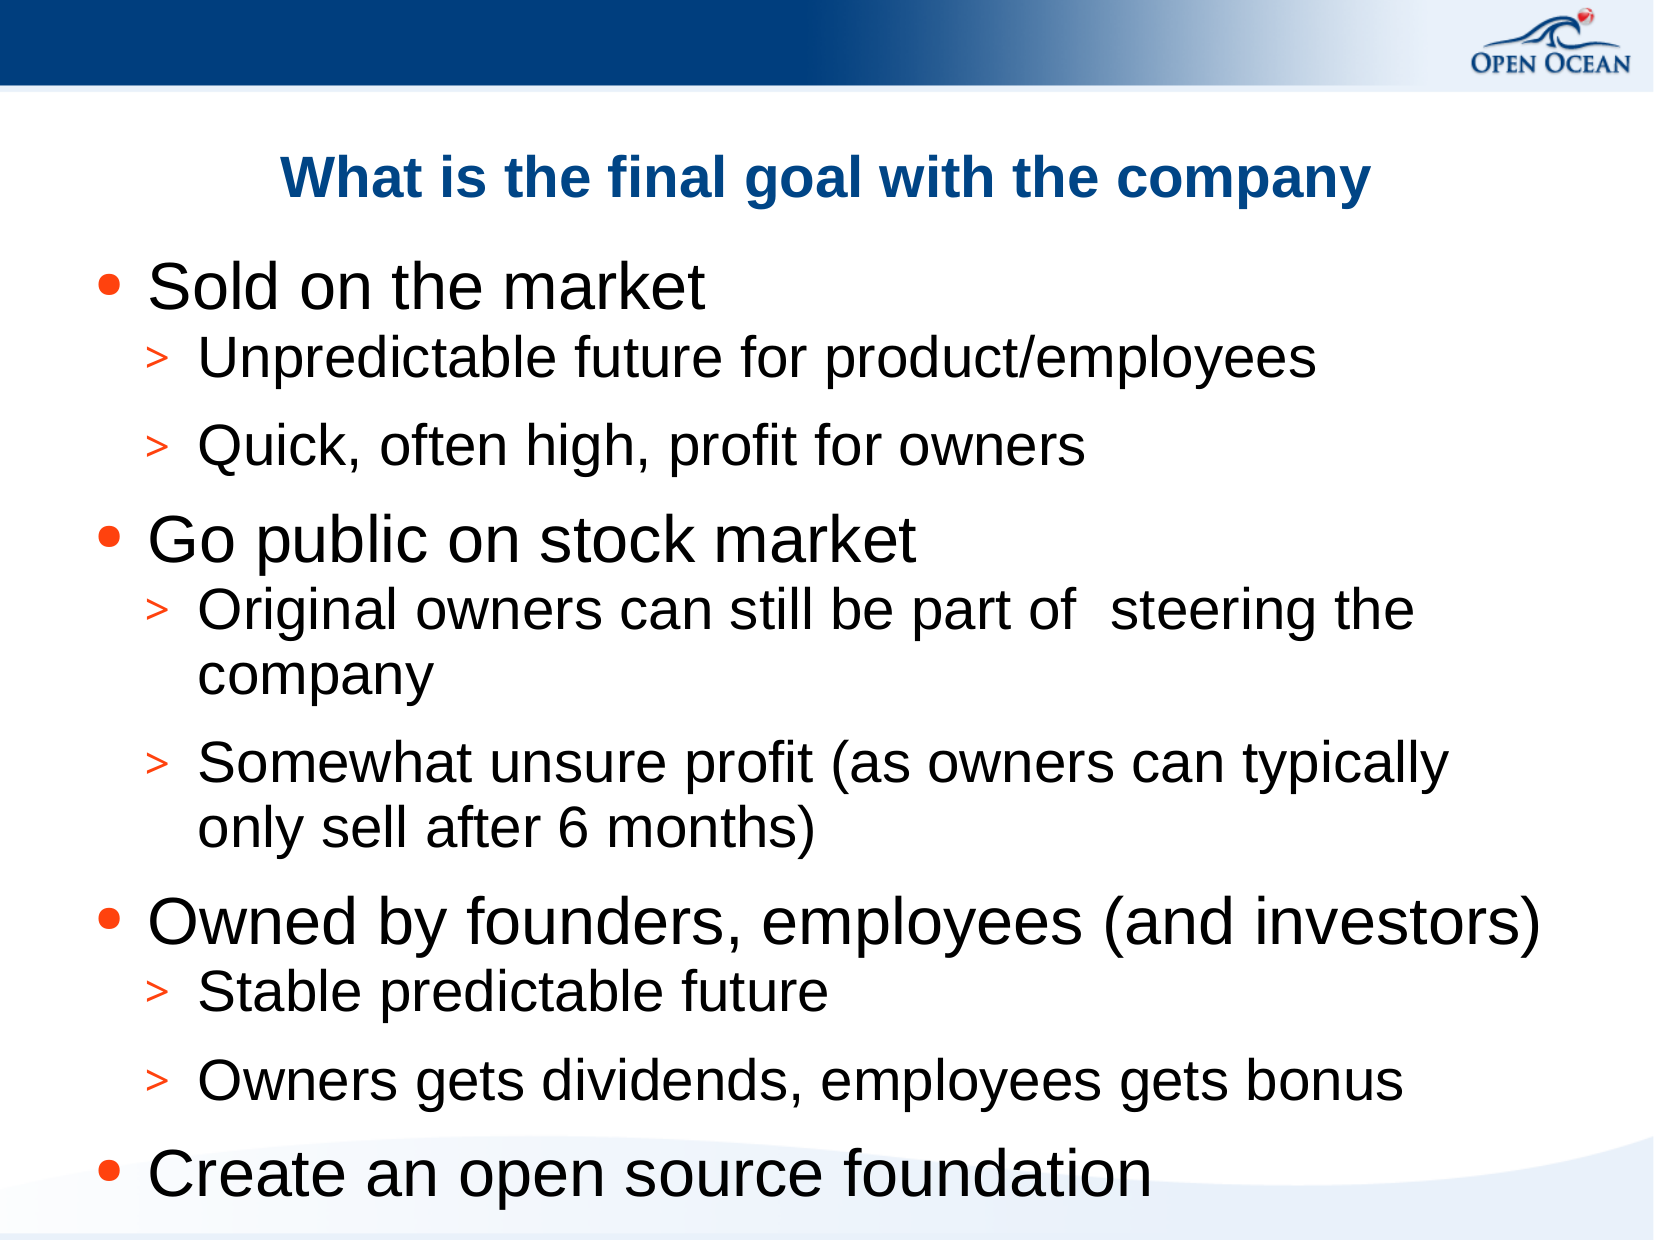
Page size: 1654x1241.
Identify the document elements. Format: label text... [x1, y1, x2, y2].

list Sold on the market Unpredictable future for product/employees Quick, often high, profit for owners Go public on stock market Original owners can still be part of steering the company Somewhat unsure profit (as owners can typically only sell after 6 months) Owned by founders, employees (and investors) Stable predictable future Owners gets dividends, employees gets bonus Create an open source foundation [76, 249, 1565, 1241]
title What is the final goal with the company [82, 95, 1571, 259]
picture [0, 0, 1654, 1240]
